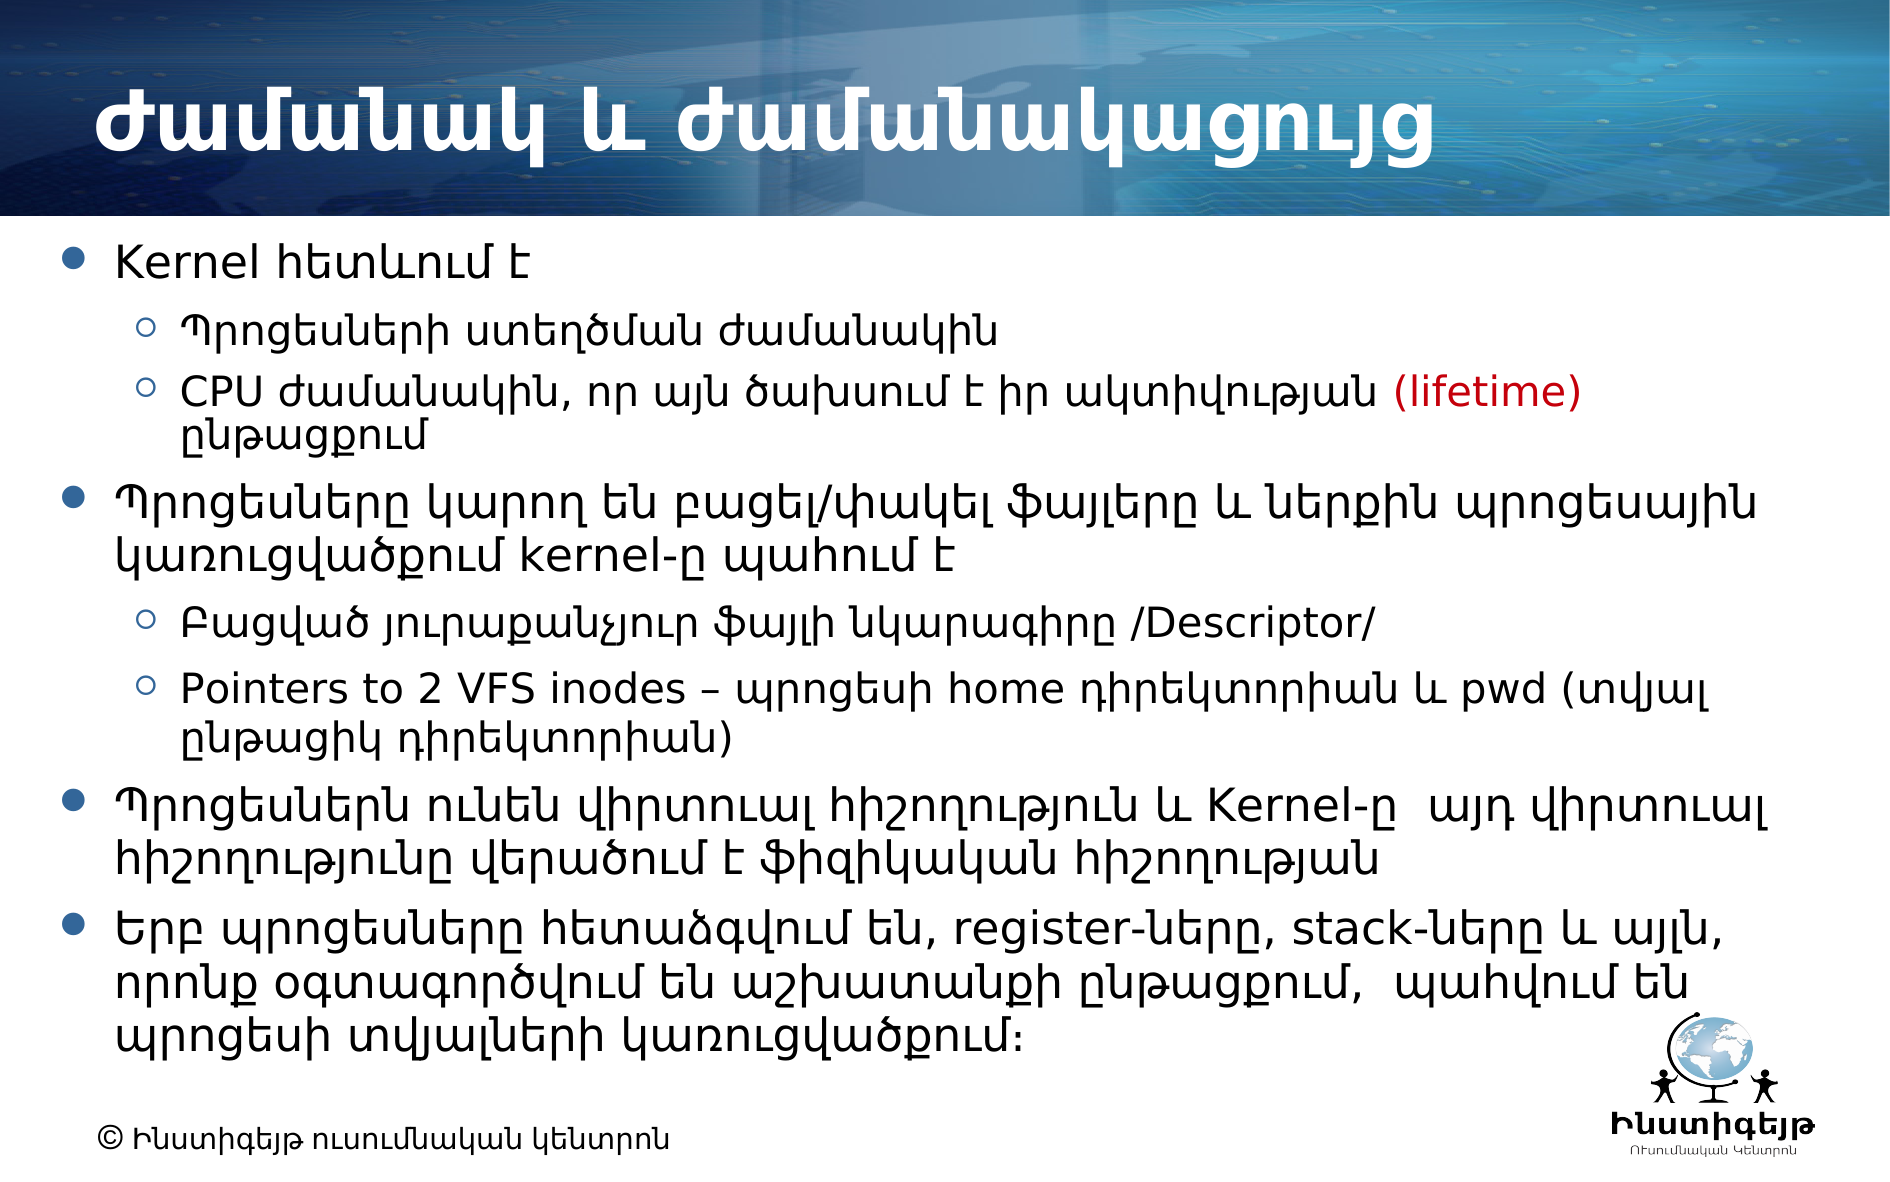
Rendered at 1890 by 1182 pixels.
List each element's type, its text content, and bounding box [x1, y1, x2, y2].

picture [0, 0, 1890, 216]
list Kernel հետևում է Պրոցեսների ստեղծման ժամանակին CPU ժամանակին, որ այն ծախսում է իր ակտիվության (lifetime) ընթացքում Պրոցեսները կարող են բացել/փակել ֆայլերը և ներքին պրոցեսային կառուցվածքում kernel-ը պահում է Բացված յուրաքանչյուր ֆայլի նկարագիրը /Descriptor/ Pointers to 2 VFS inodes – պրոցեսի home դիրեկտորիան և pwd (տվյալ ընթացիկ դիրեկտորիան) Պրոցեսներն ունեն վիրտուալ հիշողություն և Kernel-ը այդ վիրտուալ հիշողությունը վերածում է ֆիզիկական հիշողության Երբ պրոցեսները հետաձգվում են, register-ները, stack-ները և այլն, որոնք օգտագործվում են աշխատանքի ընթացքում, պահվում են պրոցեսի տվյալների կառուցվածքում։ [59, 236, 1831, 1063]
picture [1612, 1063, 1815, 1157]
title Ժամանակ և ժամանակացույց [94, 47, 1793, 217]
